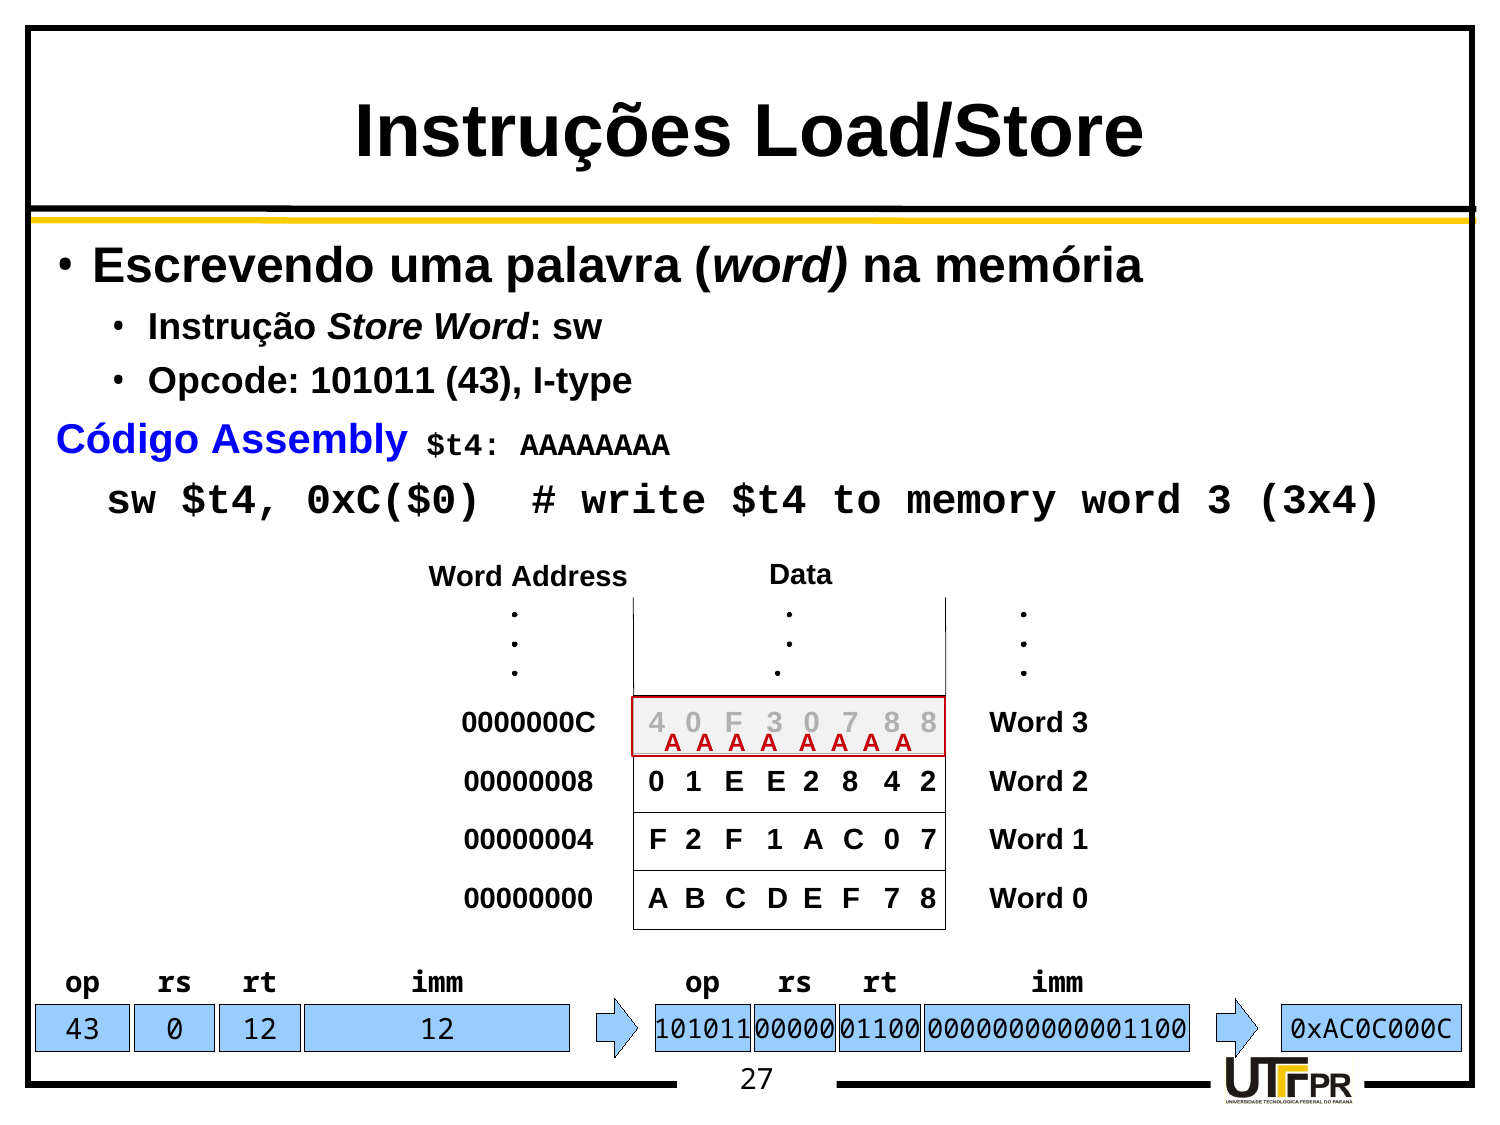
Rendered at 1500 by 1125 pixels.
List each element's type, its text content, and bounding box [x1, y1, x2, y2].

list Escrevendo uma palavra (word) na memória Instrução Store Word: sw Opcode: 101011 (43), I-type Código Assembly sw $t4, 0xC($0) # write $t4 to memory word 3 (3x4) [41, 231, 1447, 1125]
text_box Word 1 [979, 820, 1089, 856]
text_box 2 [909, 762, 937, 798]
text_box 00000008 [453, 762, 594, 798]
text_box 0 [134, 1005, 215, 1052]
text_box 7 [910, 820, 937, 856]
text_box F [714, 820, 743, 856]
text_box 1 [756, 820, 783, 856]
text_box A A A A A A A A [631, 696, 945, 756]
text_box 00000 [754, 1005, 836, 1052]
text_box rt [839, 956, 921, 1005]
text_box 1 [675, 762, 702, 798]
text_box B [674, 879, 706, 915]
text_box imm [304, 956, 570, 1005]
text_box 2 [675, 820, 702, 856]
text_box Word Address [418, 557, 629, 593]
text_box $t4: AAAAAAAA [411, 423, 810, 488]
text_box D [756, 879, 789, 915]
text_box Word 3 [979, 703, 1089, 739]
text_box 0000000C [450, 703, 596, 739]
text_box 0 [638, 762, 665, 798]
text_box 0xAC0C000C [1281, 1004, 1462, 1052]
text_box A [792, 820, 825, 856]
text_box 8 [909, 879, 937, 915]
text_box rt [219, 956, 301, 1005]
text_box 12 [219, 1005, 301, 1052]
title Instruções Load/Store [0, 78, 1500, 185]
text_box op [35, 956, 130, 1005]
text_box F [638, 820, 668, 856]
text_box E [714, 762, 745, 798]
text_box 8 [831, 762, 859, 798]
text_box C [714, 879, 747, 915]
text_box Word 2 [979, 762, 1089, 798]
text_box rs [754, 956, 836, 1005]
text_box [1216, 998, 1258, 1058]
text_box 7 [873, 879, 901, 915]
text_box 00000004 [453, 820, 594, 856]
text_box E [756, 762, 787, 798]
text_box 0000000000001100 [924, 1005, 1190, 1052]
text_box op [655, 956, 751, 1005]
text_box 4 [873, 762, 901, 798]
text_box 00000000 [453, 879, 594, 915]
text_box E [792, 879, 823, 915]
text_box 101011 [655, 1005, 751, 1052]
text_box 01100 [839, 1005, 921, 1052]
text_box 2 [792, 762, 820, 798]
text_box C [832, 820, 865, 856]
text_box 43 [35, 1005, 130, 1052]
text_box Word 0 [979, 879, 1089, 915]
text_box 0 [873, 820, 901, 856]
text_box F [831, 879, 860, 915]
text_box imm [924, 956, 1190, 1005]
text_box rs [134, 956, 215, 1005]
text_box [596, 998, 638, 1058]
text_box 12 [304, 1005, 570, 1052]
text_box Data [758, 555, 833, 591]
text_box A [637, 879, 669, 915]
